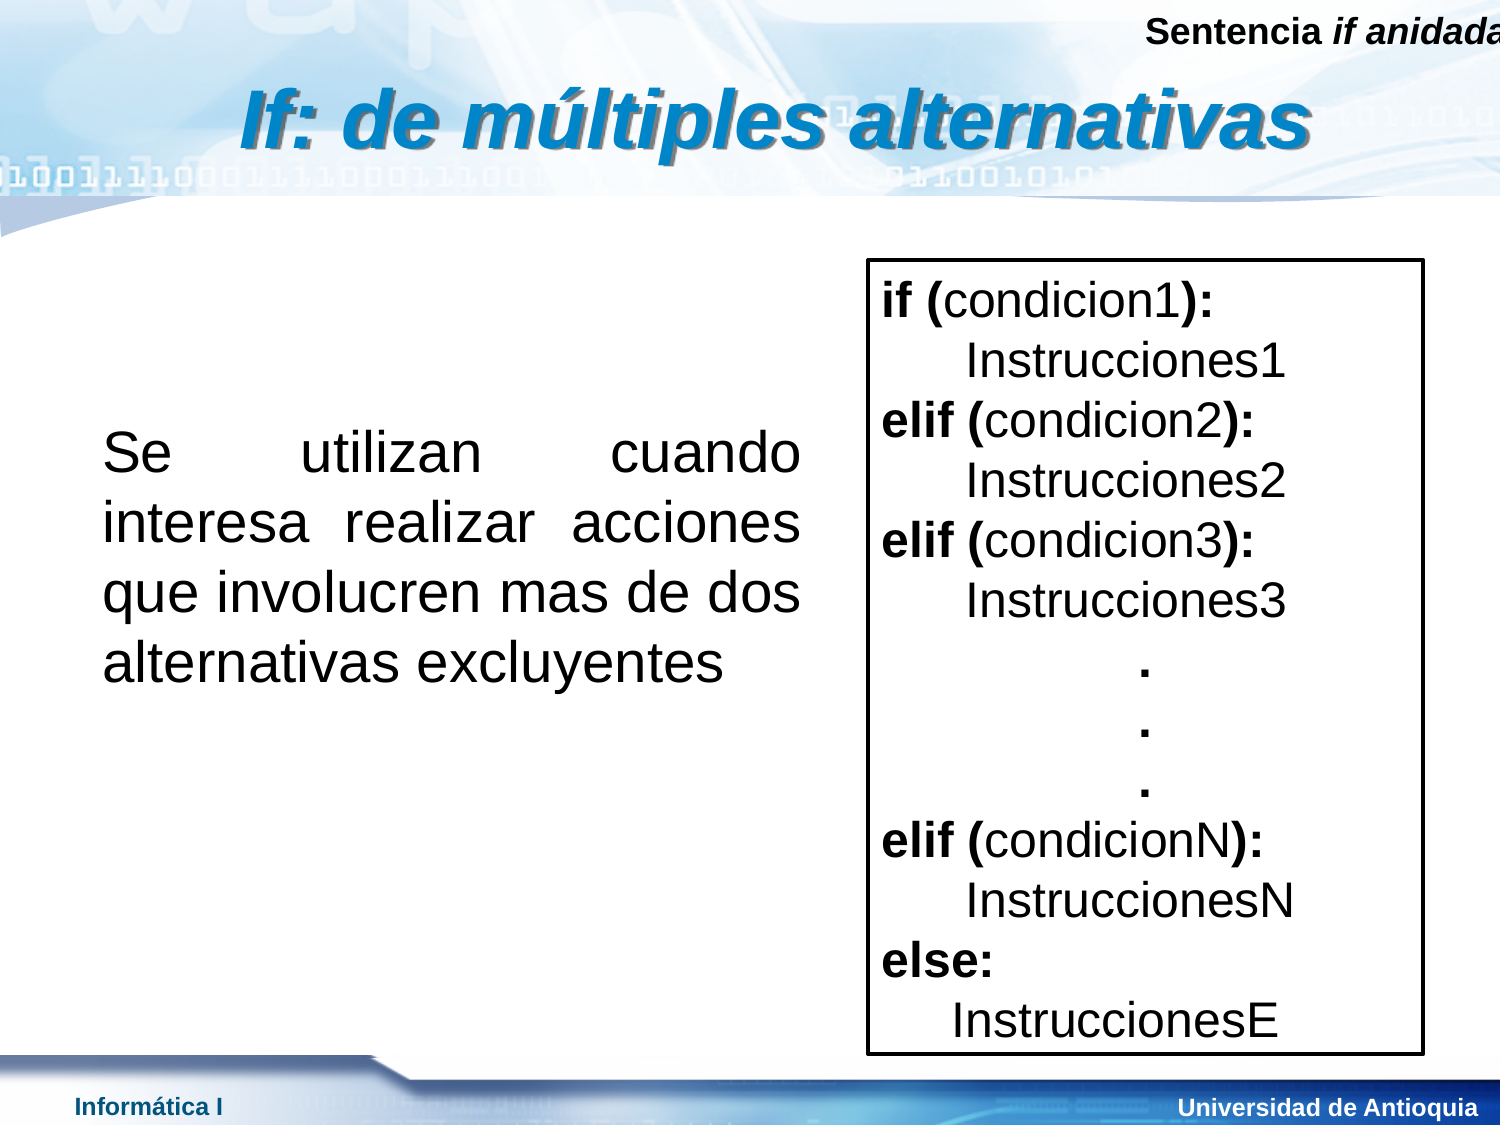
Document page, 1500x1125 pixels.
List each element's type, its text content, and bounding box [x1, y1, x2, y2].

text_box if (condicion1): Instrucciones1 elif (condicion2): Instrucciones2 elif (condicion3): Instrucciones3 . . . elif (condicionN): InstruccionesN else: InstruccionesE [868, 260, 1424, 1054]
picture [0, 1055, 1500, 1125]
picture [0, 0, 1500, 196]
text_box Se utilizan cuando interesa realizar acciones que involucren mas de dos alternativas excluyentes [88, 407, 817, 702]
picture [670, 150, 677, 166]
text_box Sentencia if anidada [1131, 0, 1500, 59]
title If: de múltiples alternativas [224, 57, 1438, 150]
